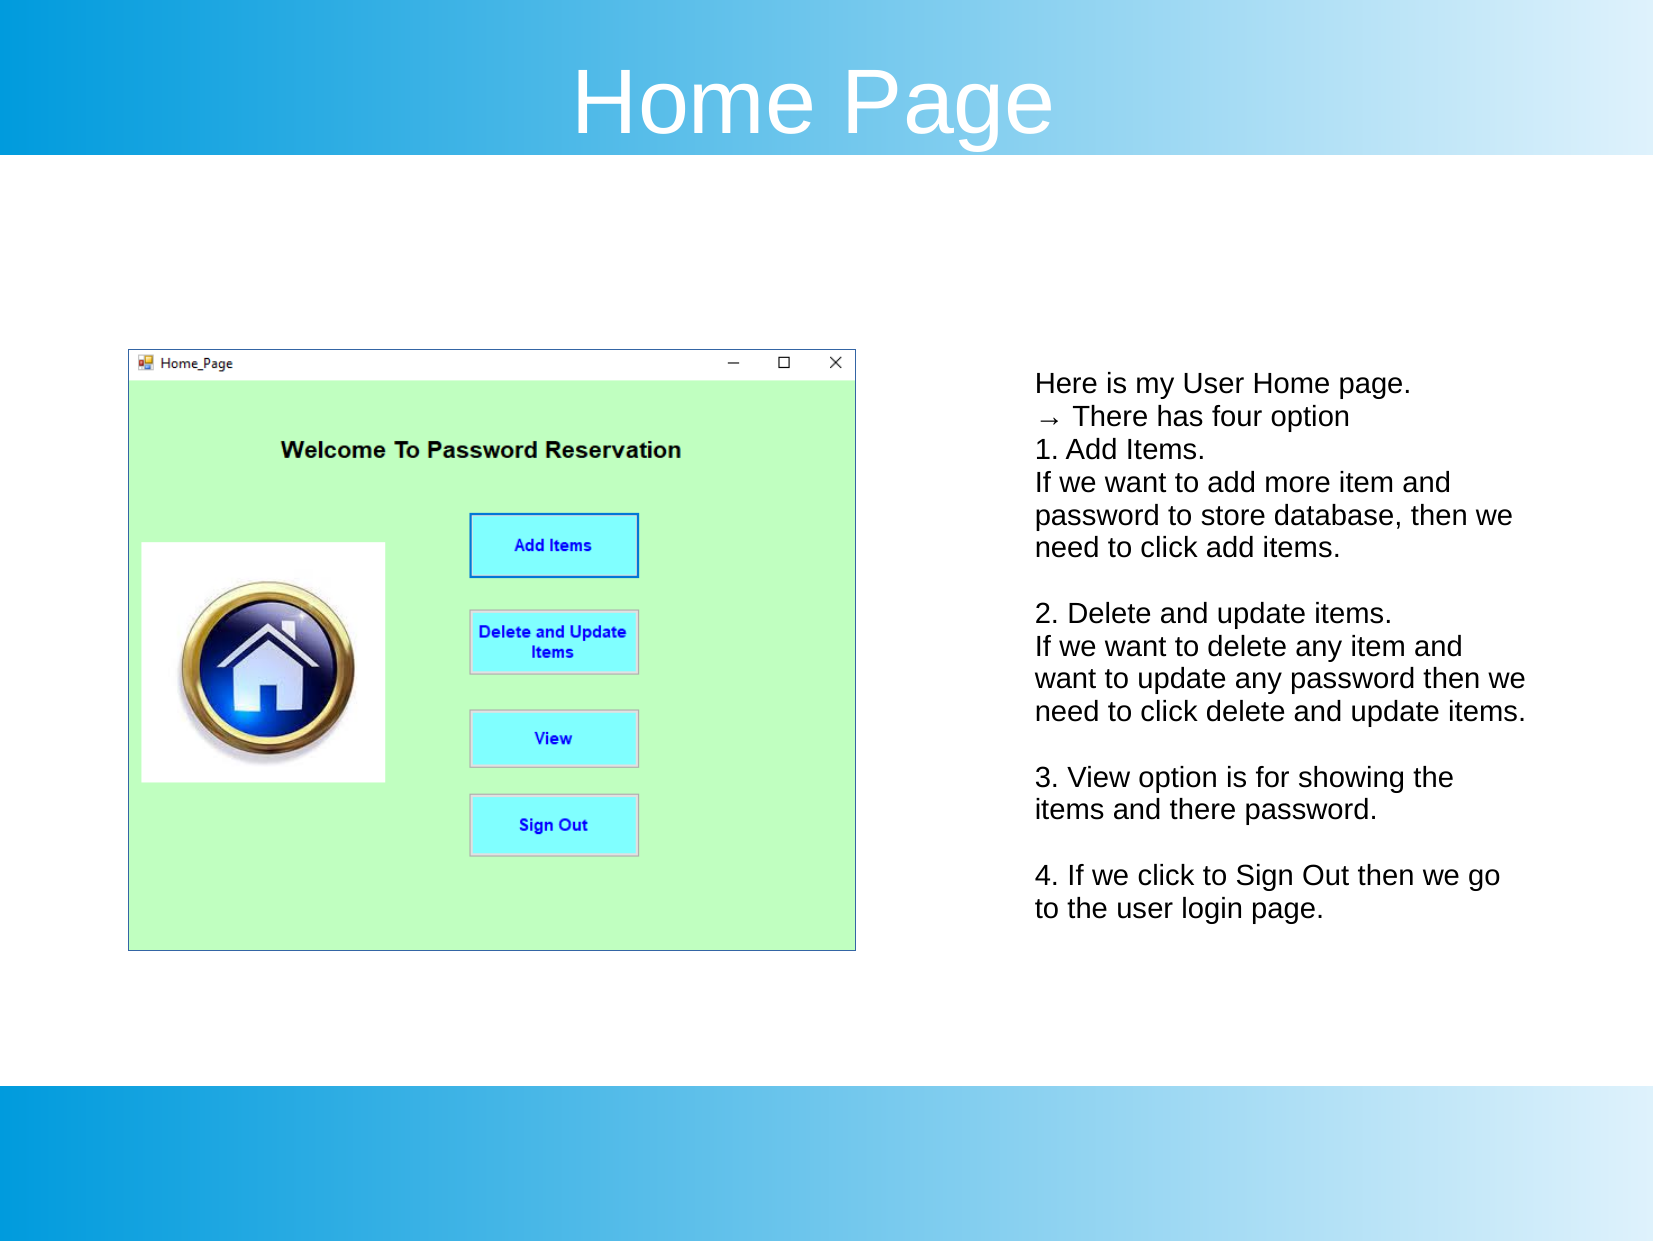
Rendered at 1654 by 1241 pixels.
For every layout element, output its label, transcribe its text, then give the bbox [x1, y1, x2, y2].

title Home Page [82, 49, 1571, 155]
text_box Here is my User Home page. → There has four option 1. Add Items. If we want to add more item and password to store database, then we need to click add items. 2. Delete and update items. If we want to delete any item and want to update any password then we need to click delete and update items. 3. View option is for showing the items and there password. 4. If we click to Sign Out then we go to the user login page. [1020, 360, 1546, 965]
picture [128, 349, 856, 951]
